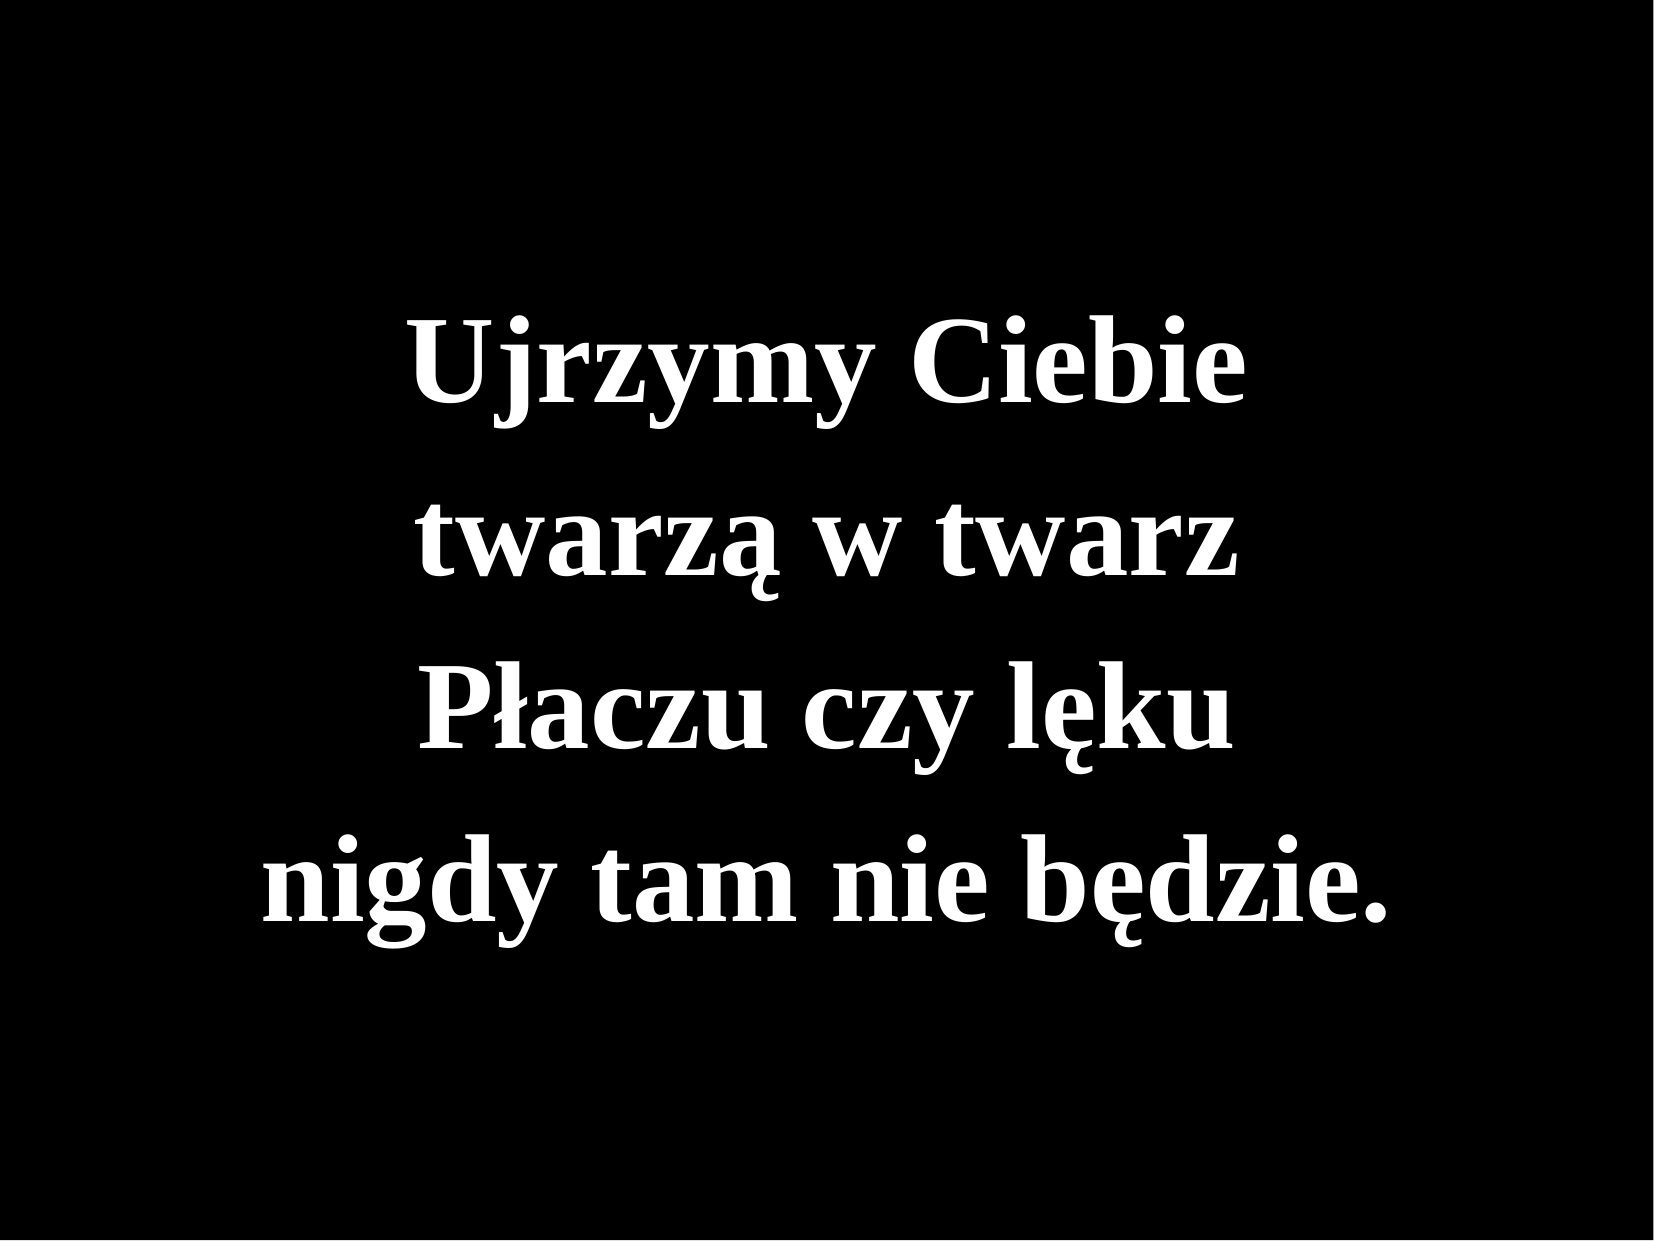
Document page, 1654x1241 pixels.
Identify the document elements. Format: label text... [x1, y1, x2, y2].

title Ujrzymy Ciebie ppp twarzą w twarz ppp Płaczu czy lęku ppp nigdy tam nie będzie. [0, 0, 1654, 1241]
